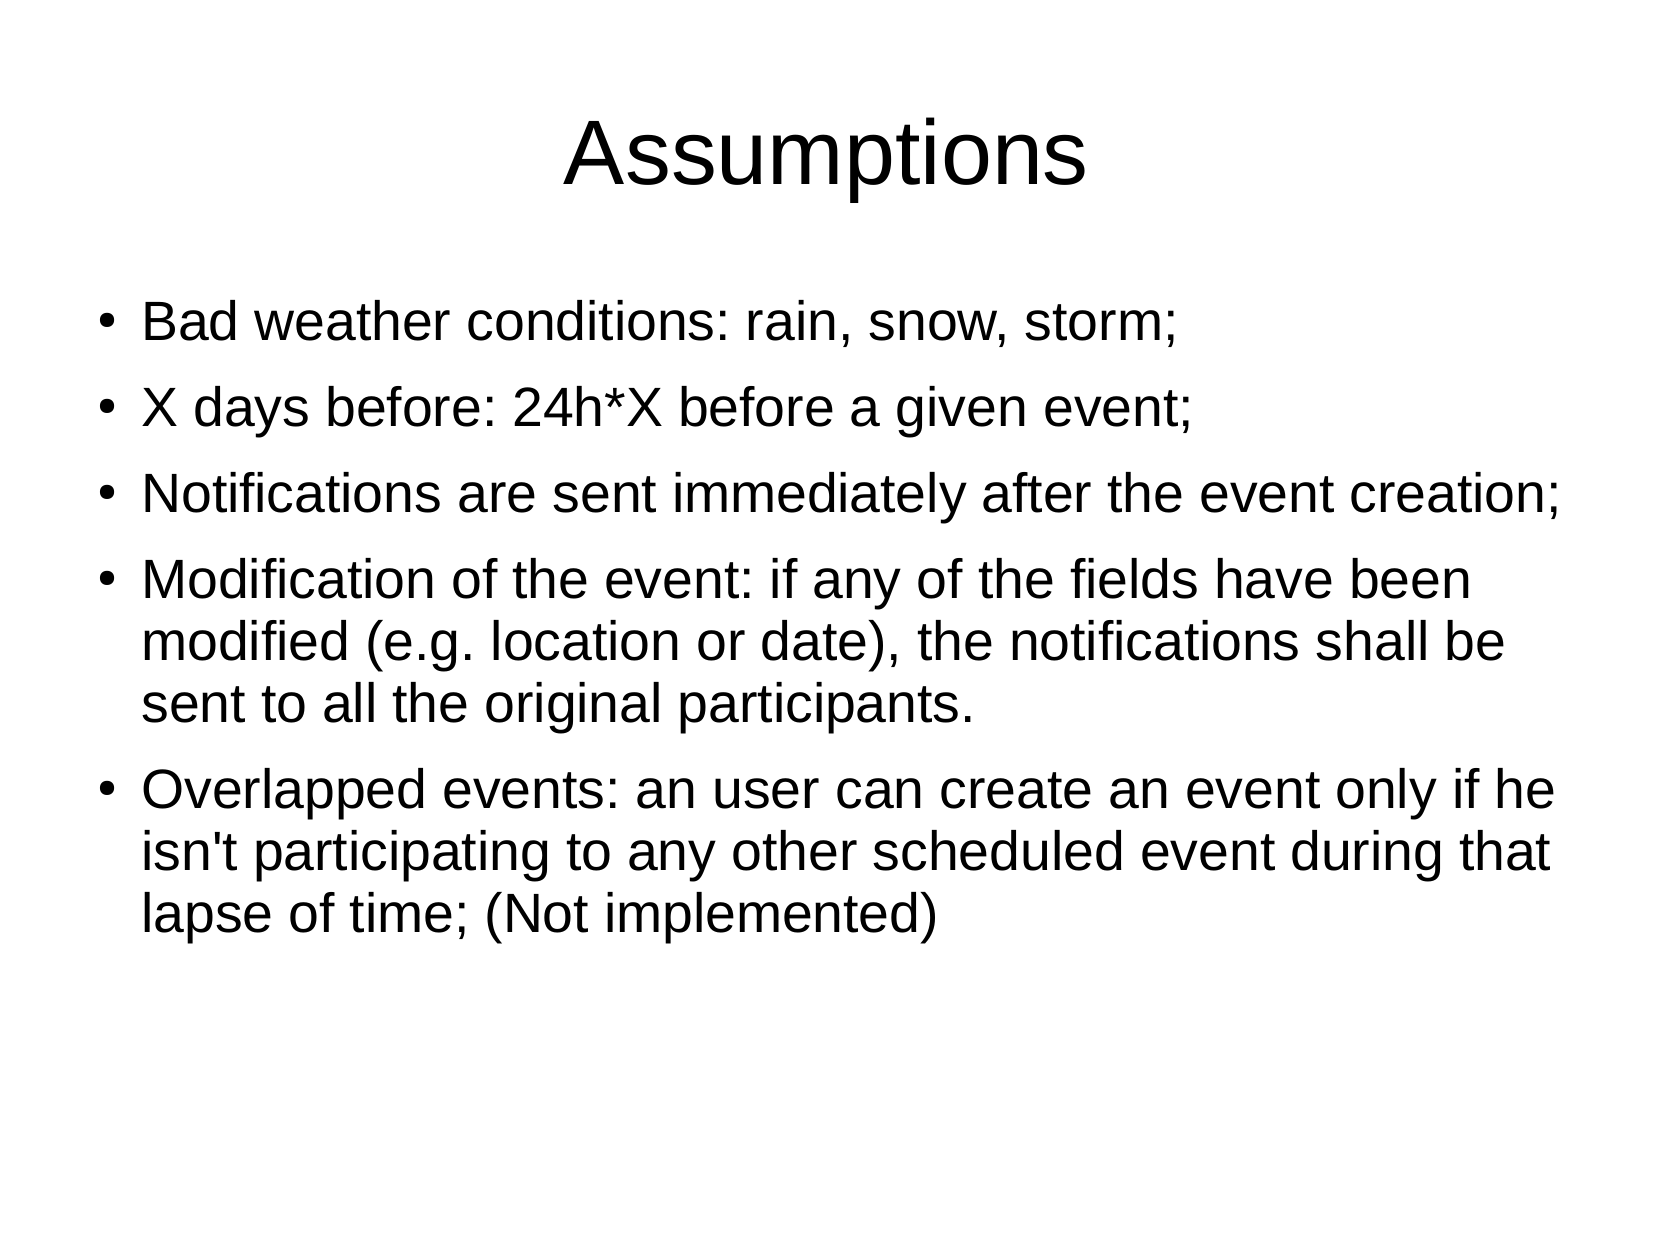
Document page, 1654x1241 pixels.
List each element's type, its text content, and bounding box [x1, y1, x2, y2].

list Bad weather conditions: rain, snow, storm; X days before: 24h*X before a given event; Notifications are sent immediately after the event creation; Modification of the event: if any of the fields have been modified (e.g. location or date), the notifications shall be sent to all the original participants. Overlapped events: an user can create an event only if he isn't participating to any other scheduled event during that lapse of time; (Not implemented) [82, 290, 1571, 1010]
title Assumptions [82, 49, 1571, 257]
